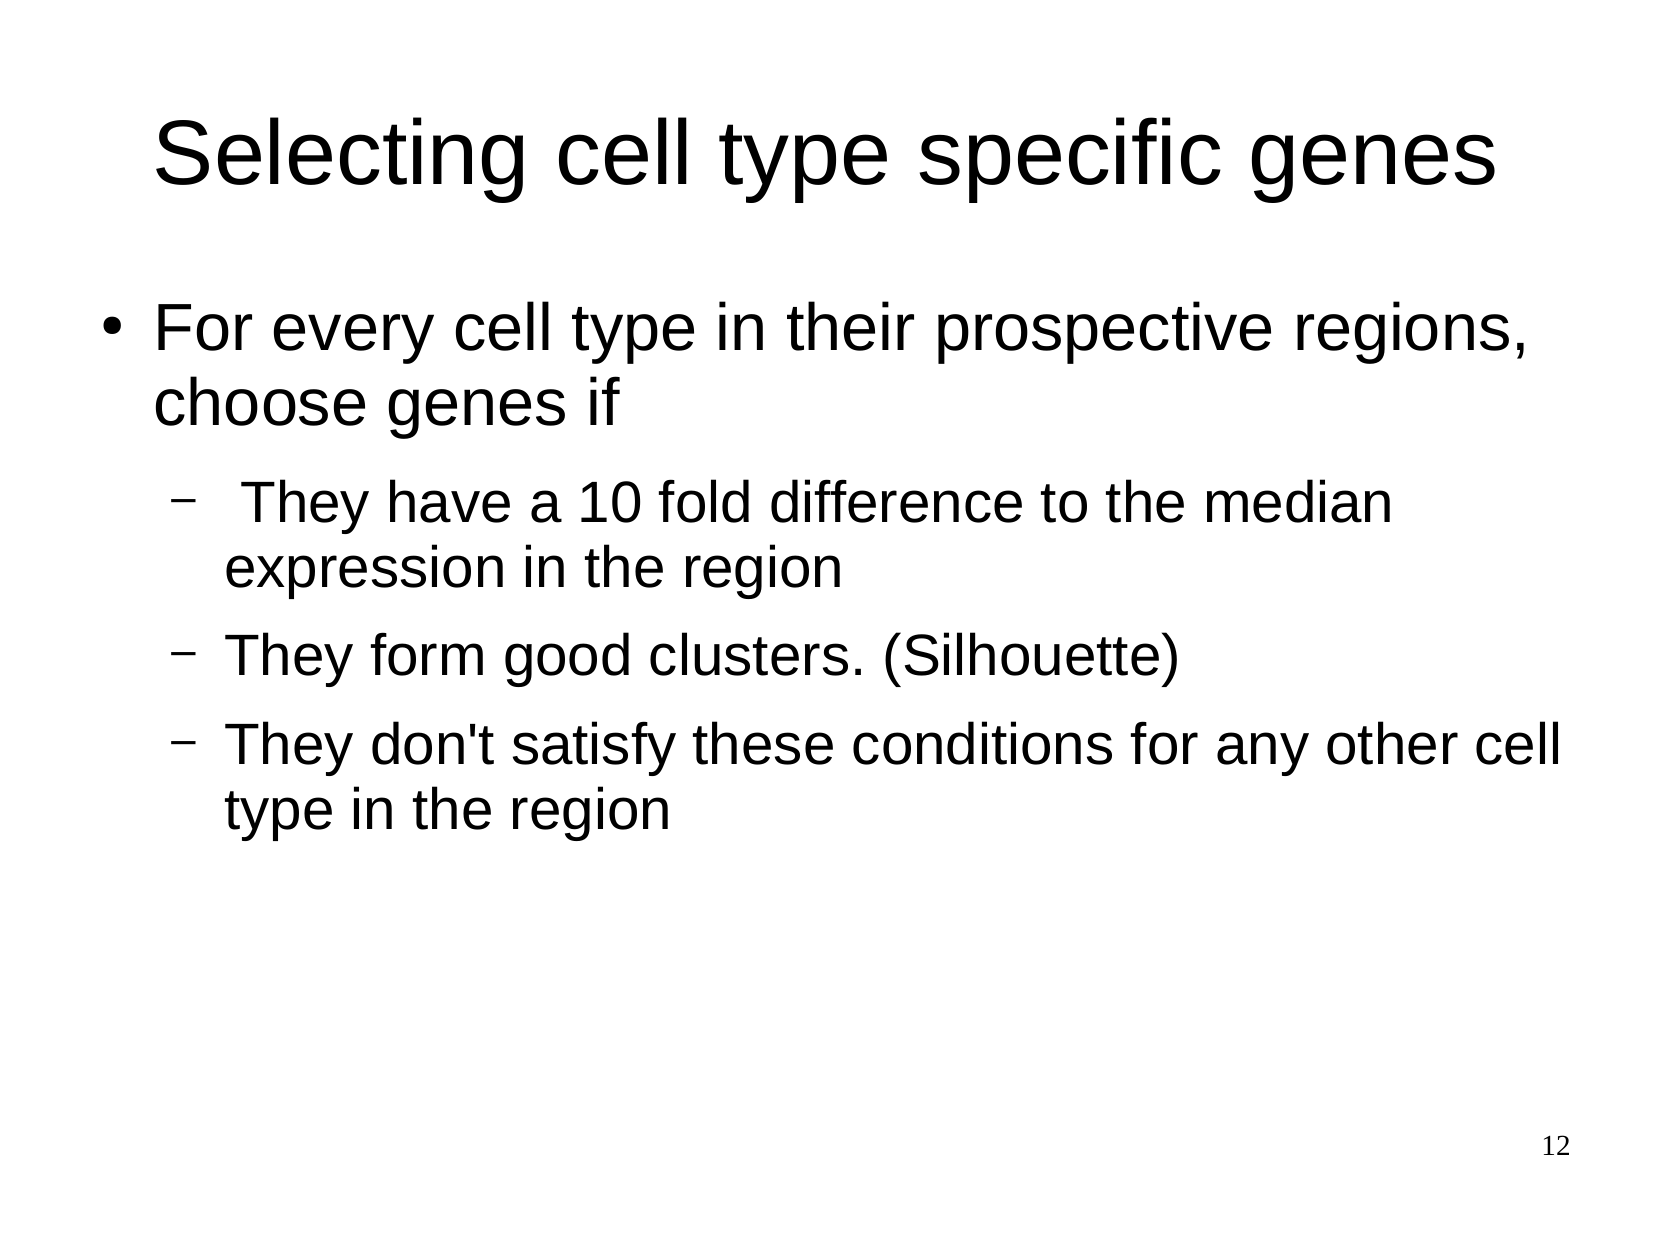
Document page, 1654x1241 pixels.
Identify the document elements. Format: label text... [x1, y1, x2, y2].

list For every cell type in their prospective regions, choose genes if They have a 10 fold difference to the median expression in the region They form good clusters. (Silhouette) They don't satisfy these conditions for any other cell type in the region [82, 290, 1571, 1010]
title Selecting cell type specific genes [82, 49, 1571, 257]
